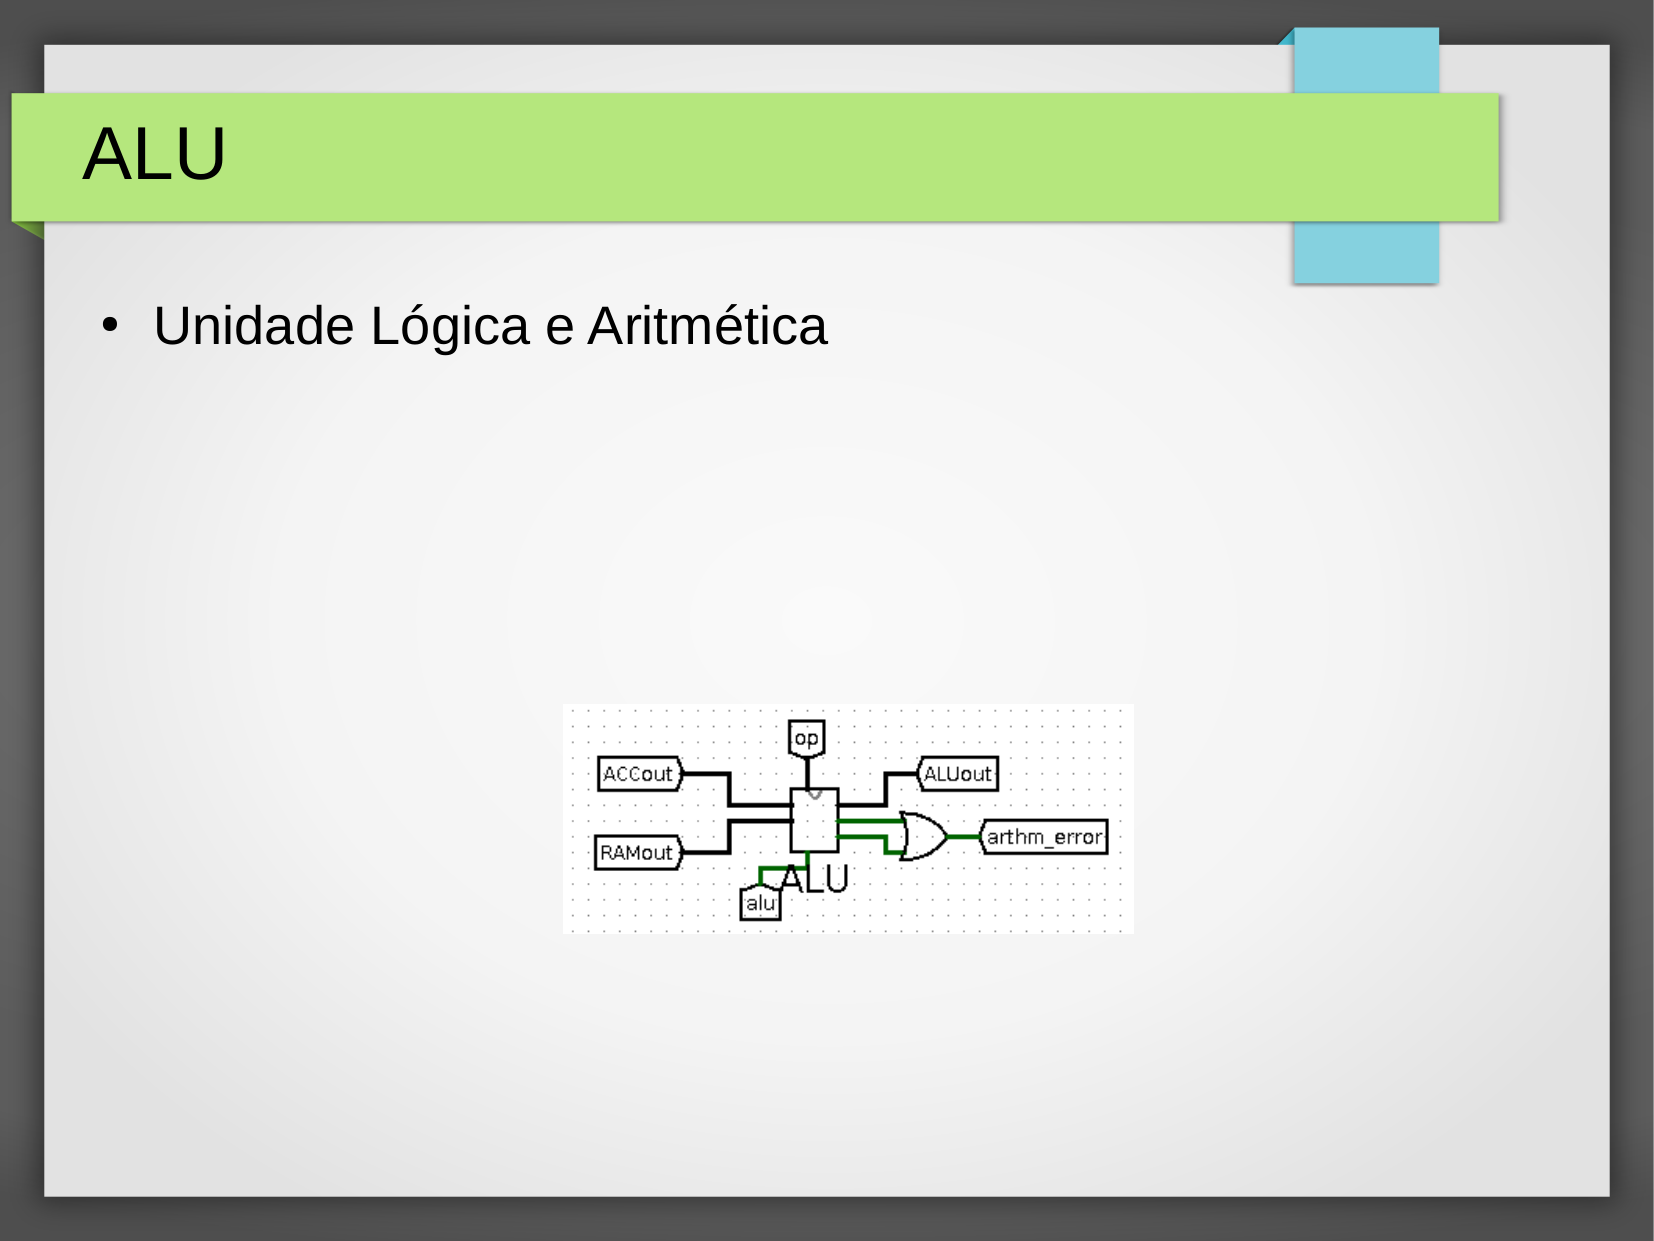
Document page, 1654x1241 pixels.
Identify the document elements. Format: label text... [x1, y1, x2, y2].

list Unidade Lógica e Aritmética [82, 295, 1571, 1015]
picture [0, 0, 1654, 1241]
title ALU [82, 94, 1264, 213]
